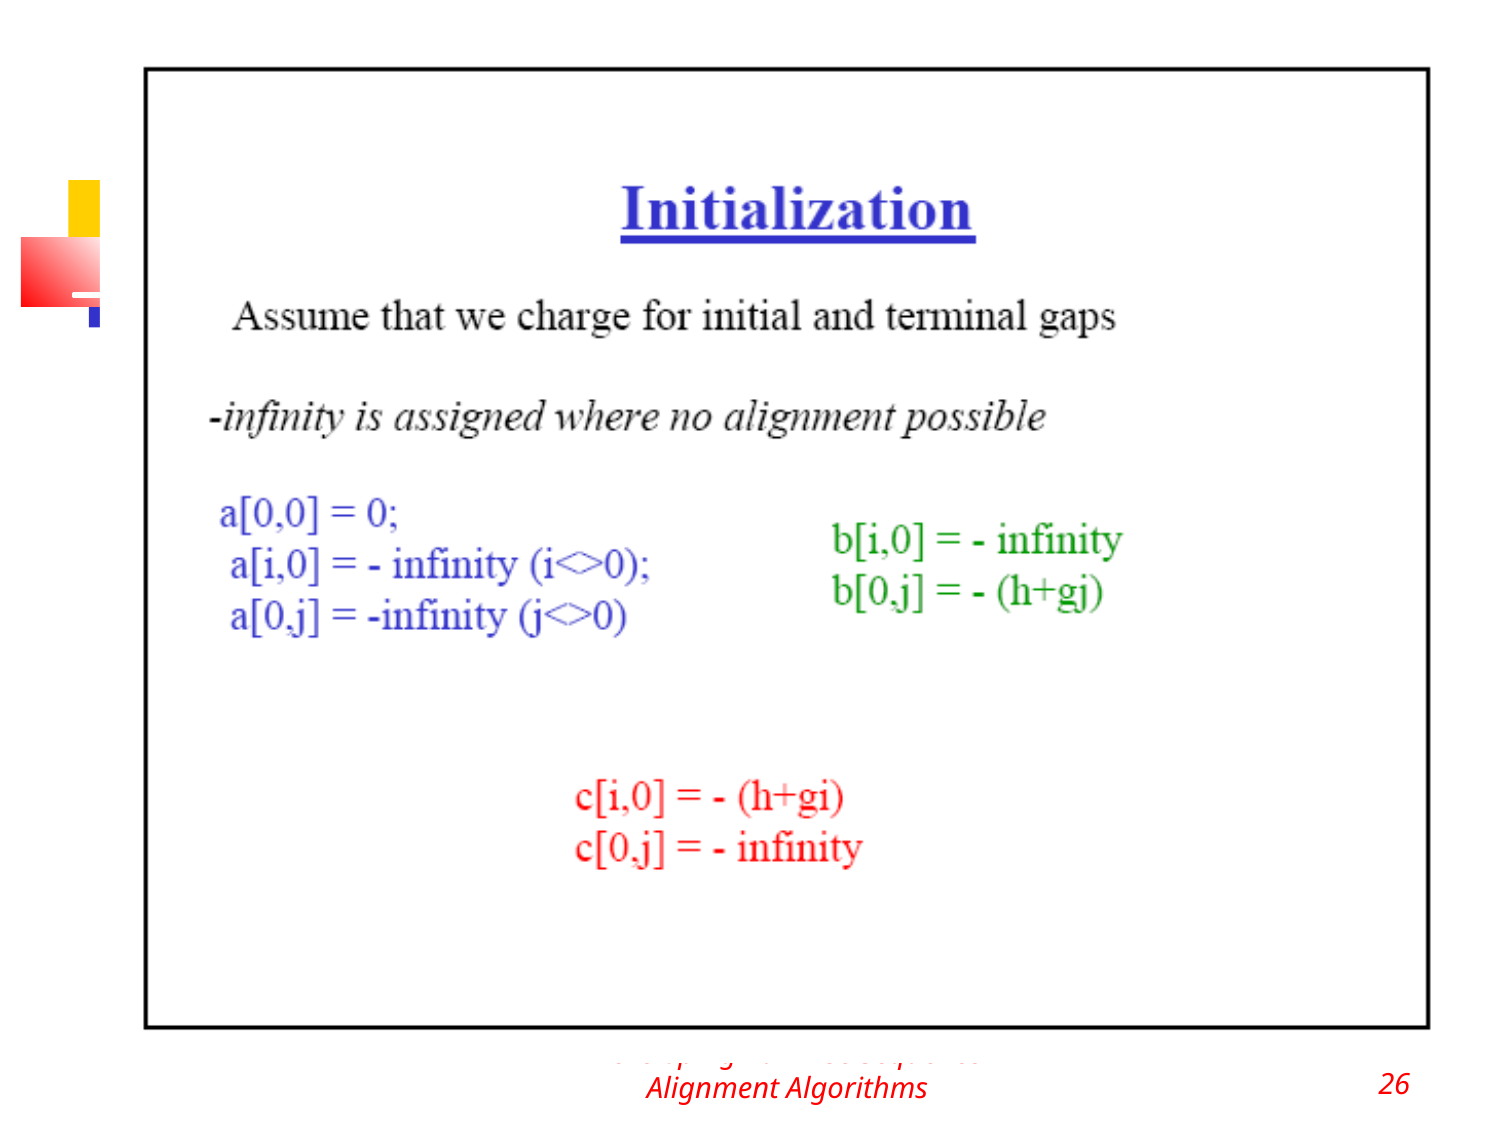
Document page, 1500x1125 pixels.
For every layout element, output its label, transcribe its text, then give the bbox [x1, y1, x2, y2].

text_box <number> [1112, 1063, 1426, 1113]
picture [99, 41, 1476, 1063]
text_box Developing Pairwise Sequence Alignment Algorithms [512, 1063, 1063, 1113]
